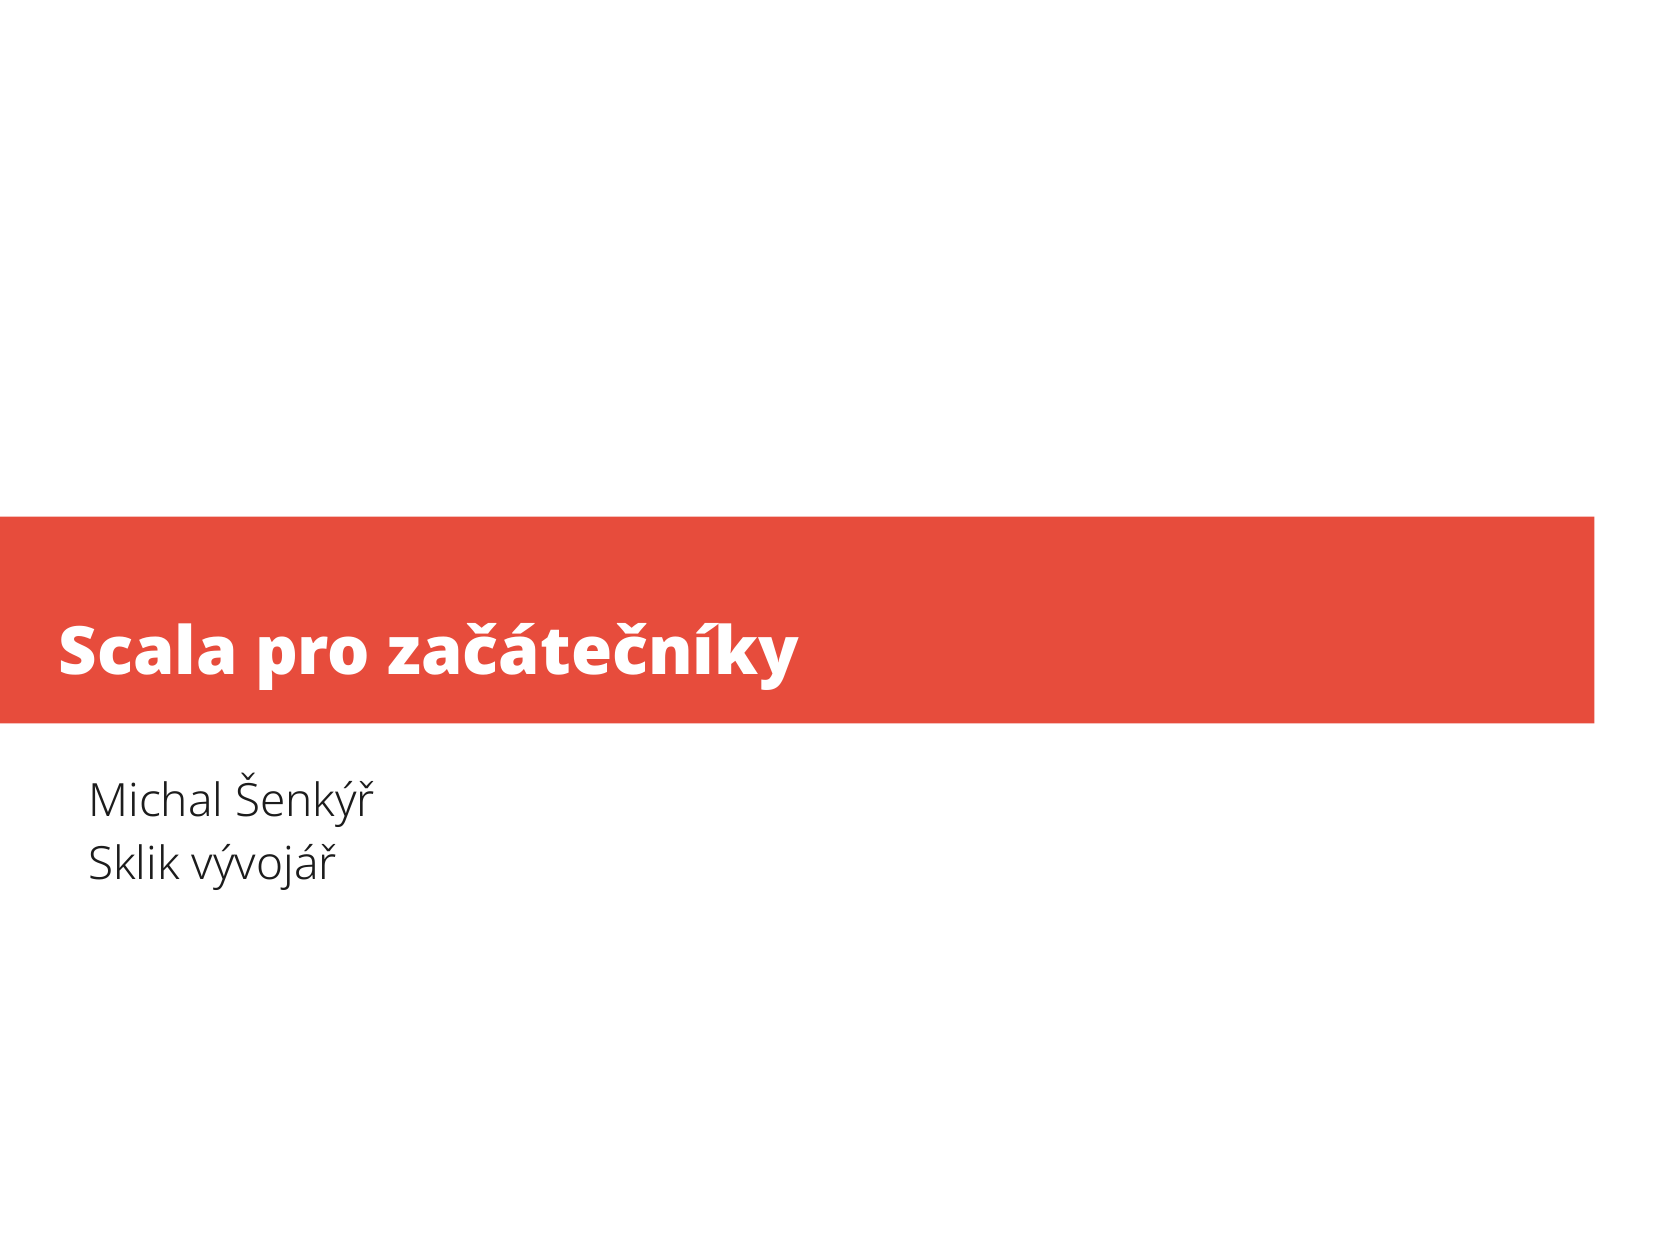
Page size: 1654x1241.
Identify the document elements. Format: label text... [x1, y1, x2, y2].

title Scala pro začátečníky [59, 546, 1595, 694]
subtitle Michal Šenkýř Sklik vývojář [88, 767, 1595, 1182]
